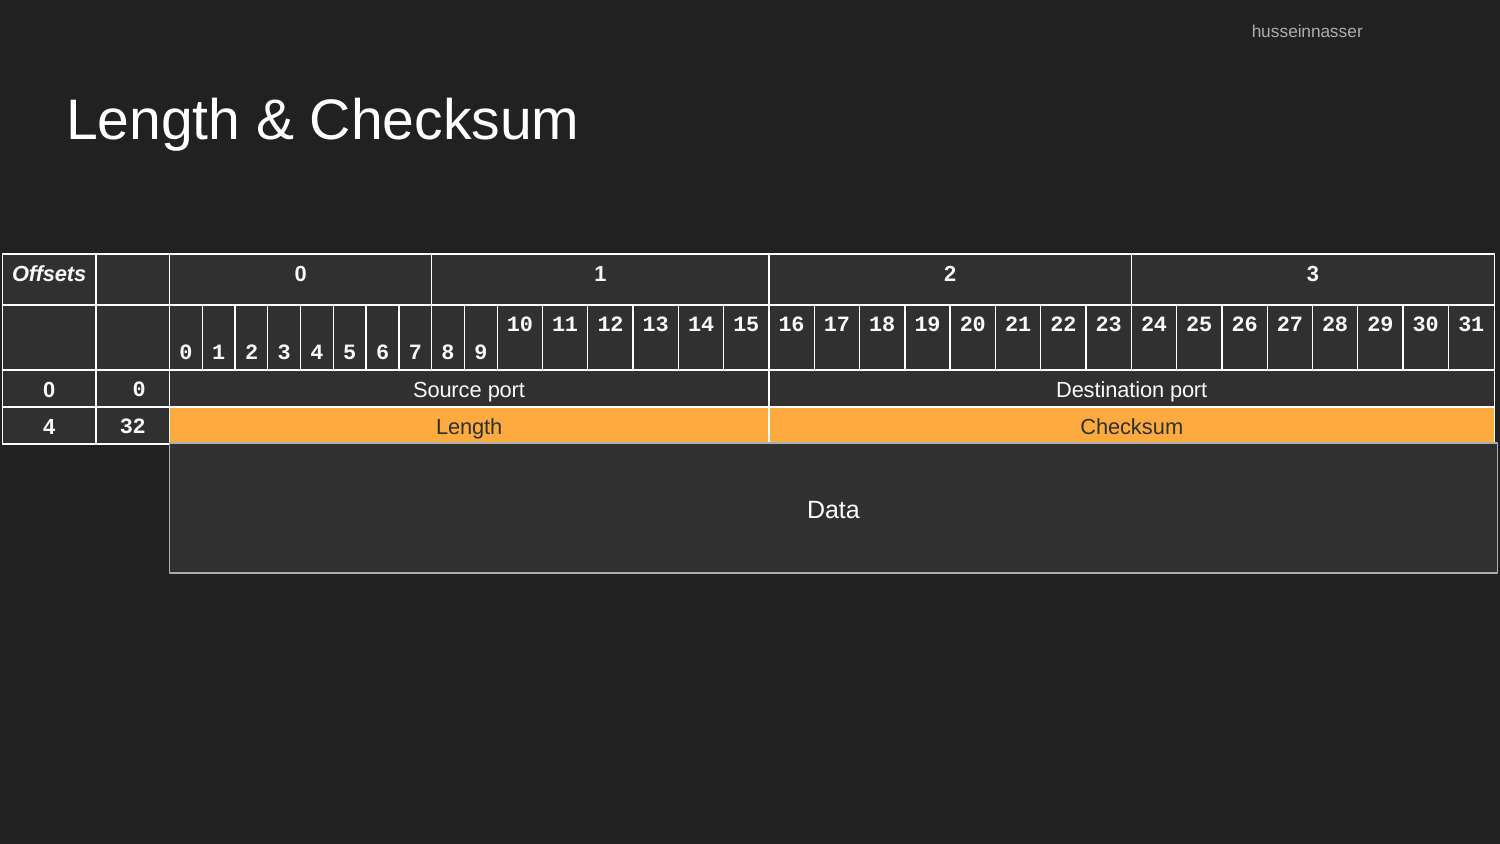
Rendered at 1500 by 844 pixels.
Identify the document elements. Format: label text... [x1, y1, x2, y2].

table_cell 32 [97, 408, 169, 443]
title Length & Checksum [51, 72, 1449, 167]
table_cell 24 [1132, 306, 1176, 369]
table_cell 7 [400, 306, 431, 369]
table_header Offsets [3, 255, 95, 304]
table_cell 18 [860, 306, 904, 369]
table_cell 4 [301, 306, 333, 369]
table_cell 19 [906, 306, 949, 369]
table_cell 16 [770, 306, 814, 369]
table_cell Length [170, 408, 768, 443]
table_cell 4 [3, 408, 95, 443]
table_cell Checksum [770, 408, 1494, 443]
table_cell 15 [724, 306, 768, 369]
table_cell 27 [1268, 306, 1312, 369]
table_cell 23 [1087, 306, 1131, 369]
table_cell 21 [996, 306, 1040, 369]
table_cell 11 [543, 306, 587, 369]
table_cell 29 [1358, 306, 1402, 369]
table_cell 26 [1223, 306, 1267, 369]
table_cell 6 [367, 306, 398, 369]
table_cell 30 [1404, 306, 1448, 369]
table_cell 17 [815, 306, 859, 369]
table_cell 0 [3, 371, 95, 406]
table_cell Destination port [770, 371, 1494, 406]
table_header 2 [770, 255, 1131, 304]
table_cell 3 [268, 306, 300, 369]
table_cell 9 [465, 306, 497, 369]
table_cell 25 [1177, 306, 1221, 369]
table_cell 14 [679, 306, 723, 369]
table_header 3 [1132, 255, 1494, 304]
text_box Data [169, 443, 1498, 574]
table_cell [3, 306, 95, 369]
table_cell 12 [588, 306, 632, 369]
table_cell 1 [203, 306, 234, 369]
table_cell 5 [334, 306, 365, 369]
table_cell 10 [498, 306, 542, 369]
table_cell 20 [951, 306, 995, 369]
subtitle husseinnasser [1236, 11, 1492, 53]
table_cell 0 [97, 371, 169, 406]
table_cell 2 [236, 306, 267, 369]
table_cell 8 [432, 306, 464, 369]
table_cell 28 [1313, 306, 1357, 369]
table_header 1 [432, 255, 768, 304]
table_header 0 [170, 255, 431, 304]
table_cell Source port [170, 371, 768, 406]
table_cell 31 [1449, 306, 1494, 369]
table_cell 13 [634, 306, 678, 369]
table_cell 22 [1041, 306, 1085, 369]
table_cell 0 [170, 306, 202, 369]
table_header [97, 255, 169, 304]
table_cell [97, 306, 169, 369]
